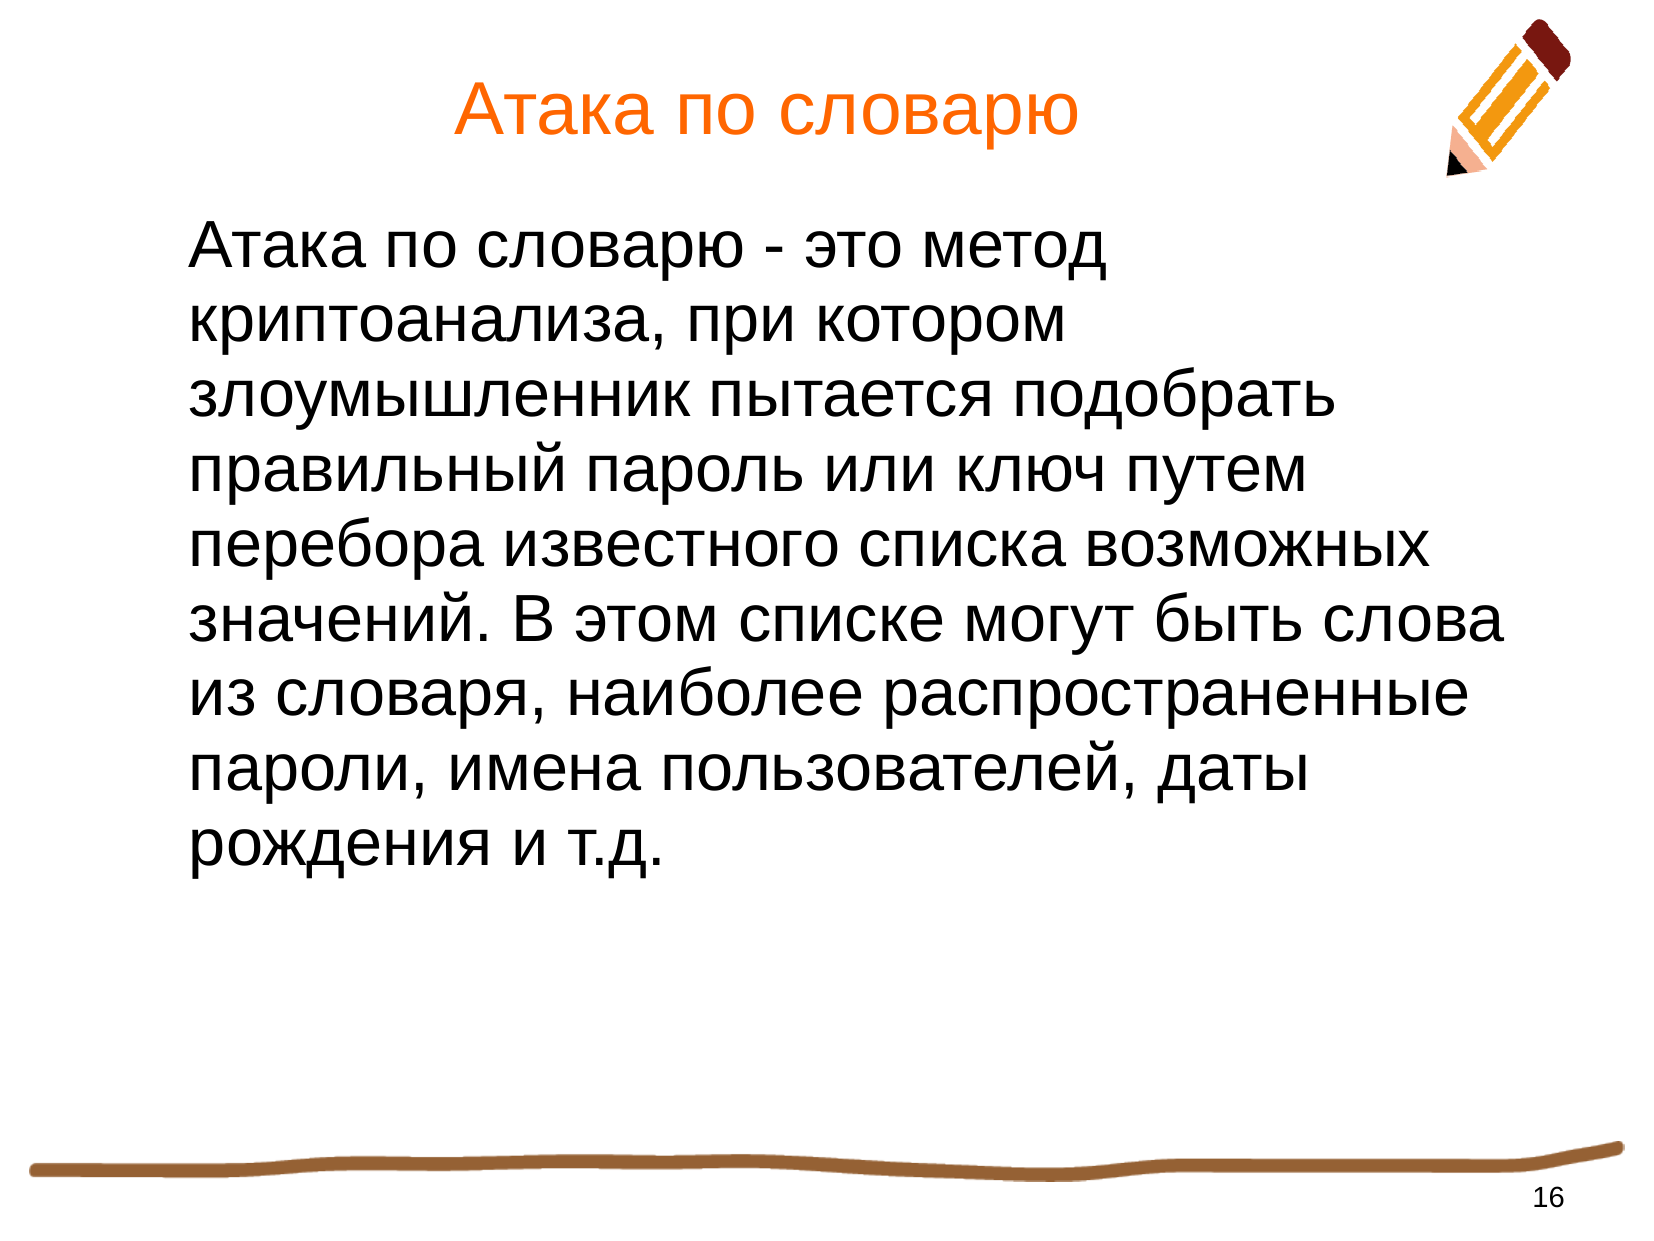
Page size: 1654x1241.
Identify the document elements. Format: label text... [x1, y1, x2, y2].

list Атака по словарю - это метод криптоанализа, при котором злоумышленник пытается подобрать правильный пароль или ключ путем перебора известного списка возможных значений. В этом списке могут быть слова из словаря, наиболее распространенные пароли, имена пользователей, даты рождения и т.д. [118, 206, 1565, 1073]
title Атака по словарю [88, 39, 1447, 178]
picture [29, 1141, 1625, 1182]
picture [1446, 19, 1571, 178]
